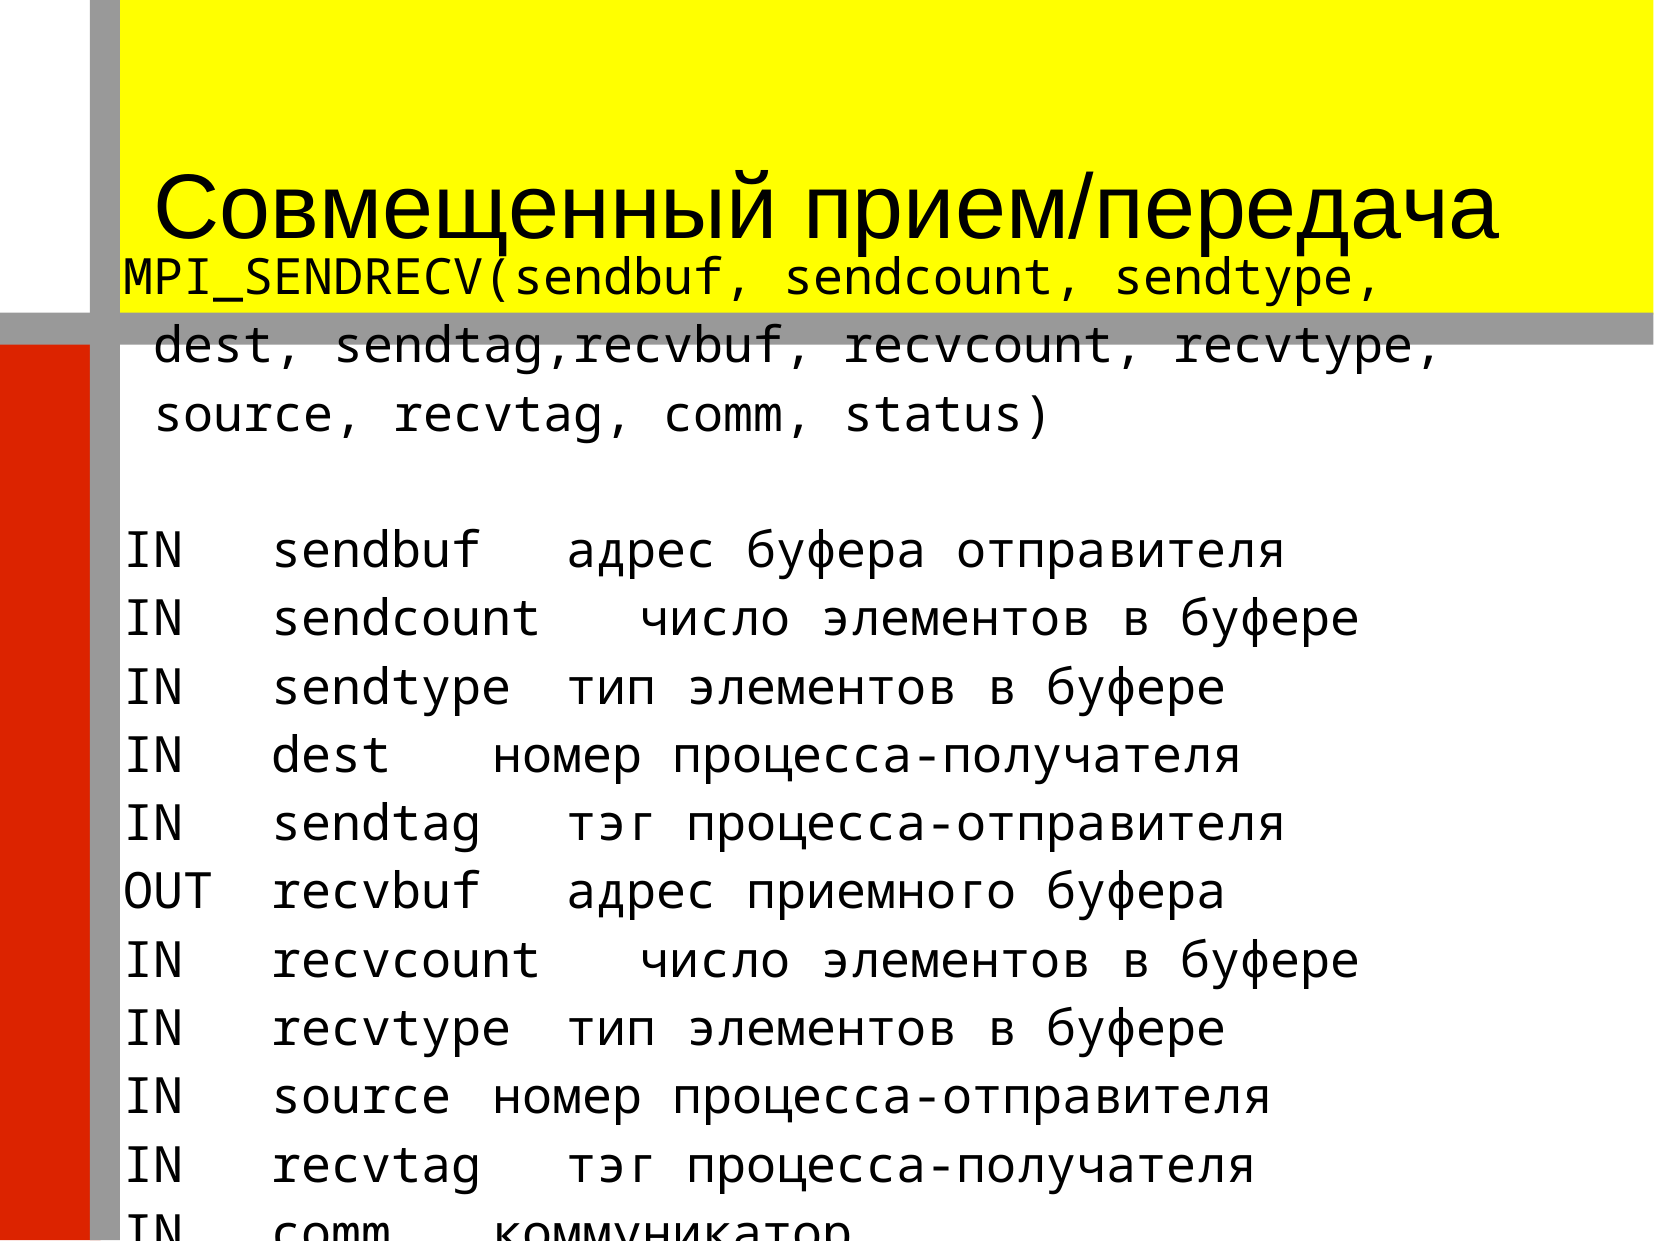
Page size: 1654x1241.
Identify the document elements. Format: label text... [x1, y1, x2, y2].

subtitle MPI_SENDRECV(sendbuf, sendcount, sendtype, dest, sendtag,recvbuf, recvcount, recvtype, source, recvtag, comm, status) IN sendbuf адрес буфера отправителя IN sendcount число элементов в буфере IN sendtype тип элементов в буфере IN dest номер процесса-получателя IN sendtag тэг процесса-отправителя OUT recvbuf адрес приемного буфера IN recvcount число элементов в буфере IN recvtype тип элементов в буфере IN source номер процесса-отправителя IN recvtag тэг процесса-получателя IN comm коммуникатор OUT status статус [123, 334, 1536, 1241]
title Совмещенный прием/передача [121, 102, 1534, 311]
